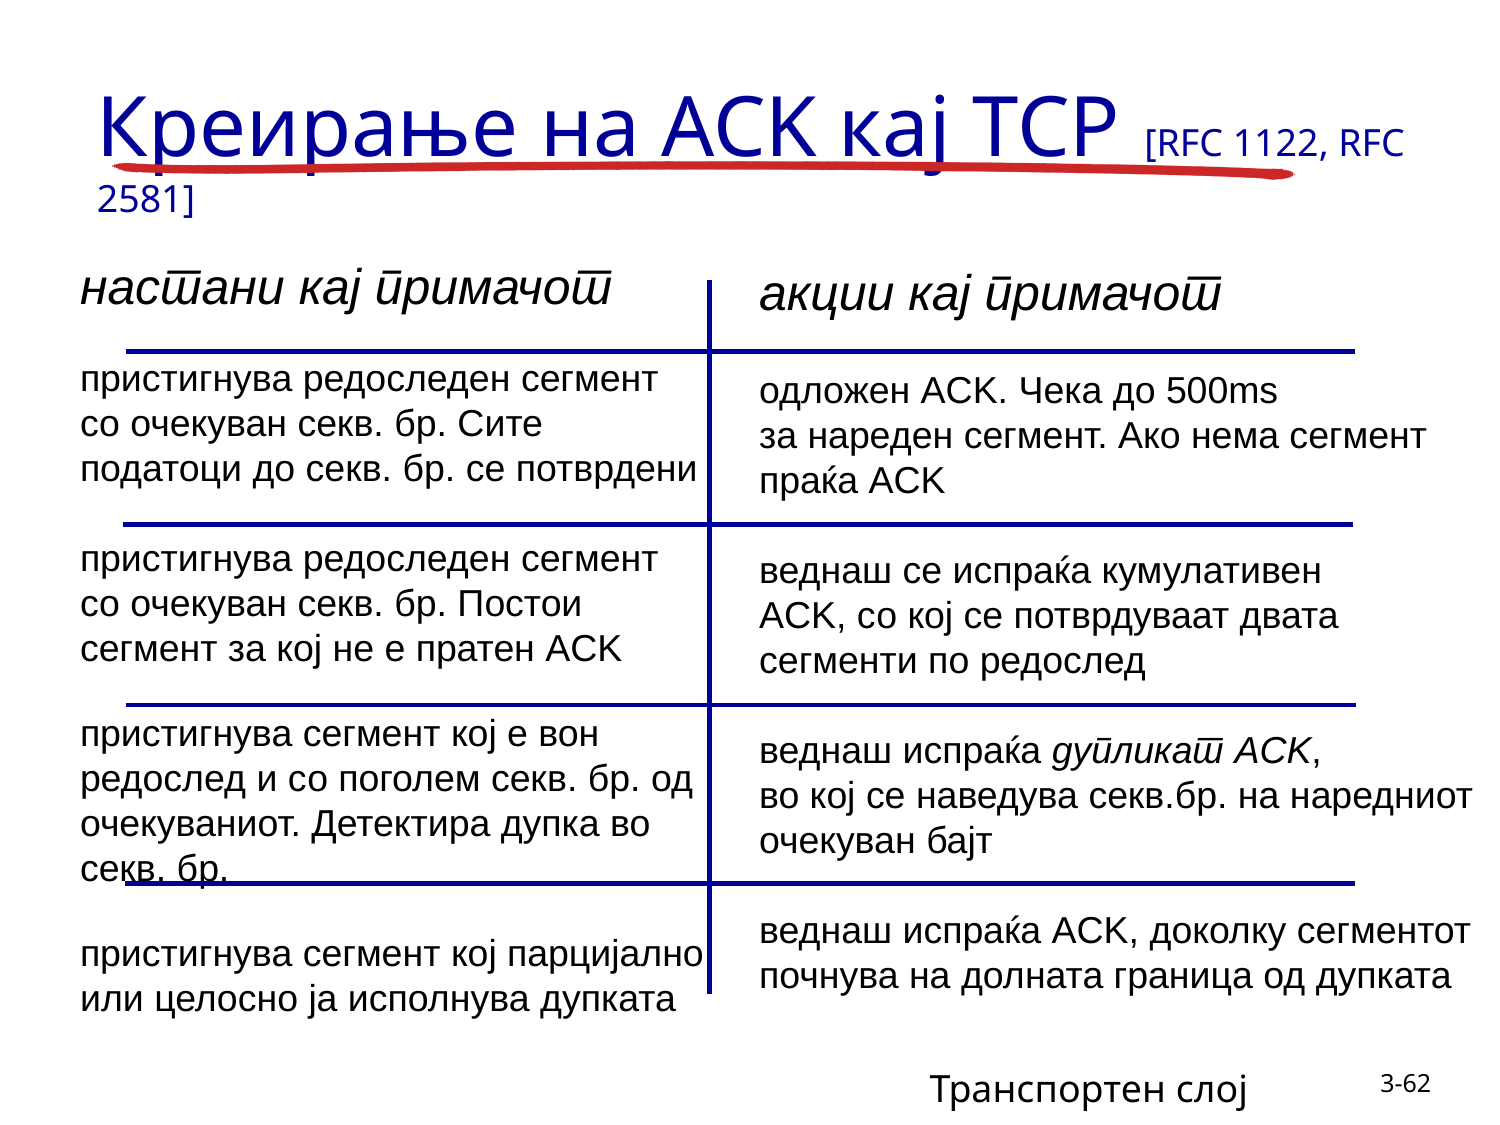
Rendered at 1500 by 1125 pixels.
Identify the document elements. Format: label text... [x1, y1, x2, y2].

footer Транспортен слој [914, 1057, 1390, 1105]
text_box настани кај примачот пристигнува редоследен сегмент со очекуван секв. бр. Сите податоци до секв. бр. се потврдени пристигнува редоследен сегмент со очекуван секв. бр. Постои сегмент за кој не е пратен ACK пристигнува сегмент кој е вон редослед и со поголем секв. бр. од очекуваниот. Детектира дупка во секв. бр. пристигнува сегмент кој парцијално или целосно ја исполнува дупката [65, 246, 720, 1052]
text_box акции кај примачот одложен ACK. Чека до 500ms за нареден сегмент. Ако нема сегмент праќа ACK веднаш се испраќа кумулативен ACK, со кој се потврдуваат двата сегменти по редослед веднаш испраќа дупликат ACK, во кој се наведува секв.бр. на наредниот очекуван бајт веднаш испраќа ACK, доколку сегментот почнува на долната граница од дупката [744, 253, 1489, 1029]
title Креирање на ACK кај TCP [RFC 1122, RFC 2581] [82, 57, 1500, 168]
picture [107, 156, 1308, 185]
slide_number 3-<number> [1365, 1060, 1477, 1106]
